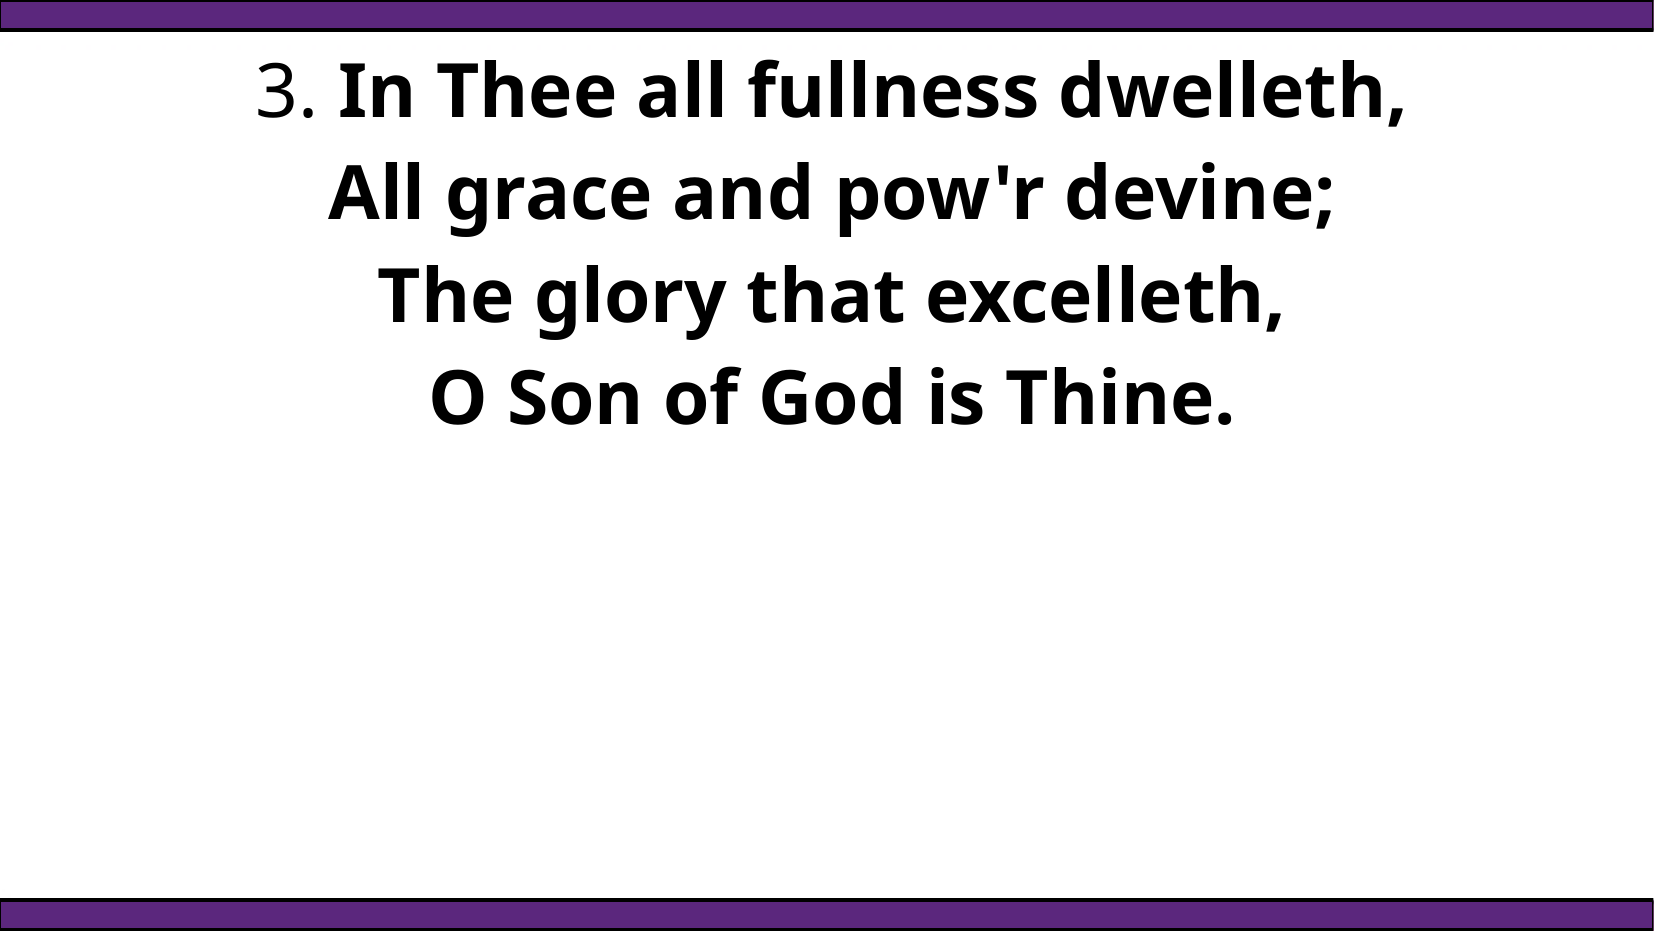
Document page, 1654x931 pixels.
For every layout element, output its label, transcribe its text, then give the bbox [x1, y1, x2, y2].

text_box [0, 0, 1654, 31]
picture [0, 31, 1654, 900]
text_box [0, 900, 1654, 931]
text_box 3. In Thee all fullness dwelleth, All grace and pow'r devine; The glory that excelleth, O Son of God is Thine. [90, 30, 1576, 445]
